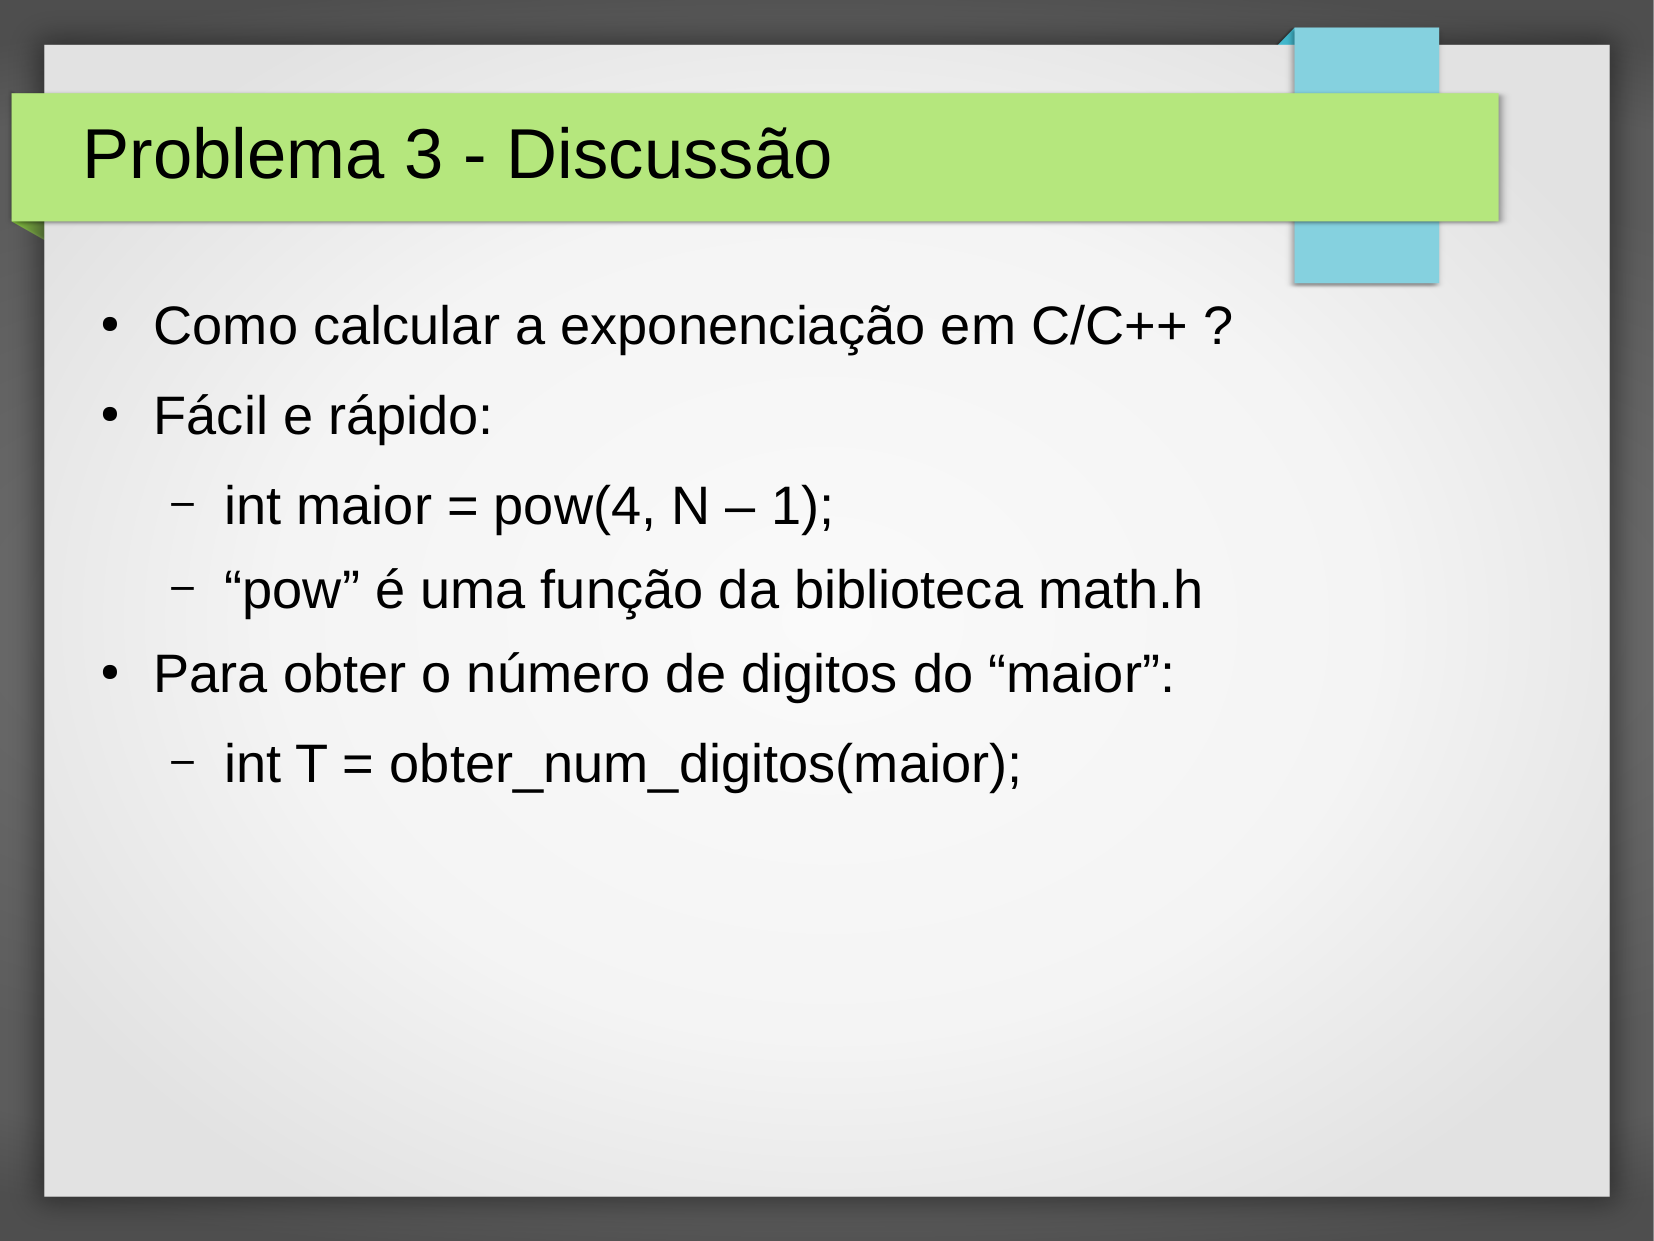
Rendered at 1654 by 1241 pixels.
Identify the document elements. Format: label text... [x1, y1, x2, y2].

picture [0, 0, 1654, 1241]
list Como calcular a exponenciação em C/C++ ? Fácil e rápido: int maior = pow(4, N – 1); “pow” é uma função da biblioteca math.h Para obter o número de digitos do “maior”: int T = obter_num_digitos(maior); [82, 295, 1571, 1015]
title Problema 3 - Discussão [82, 94, 1264, 213]
